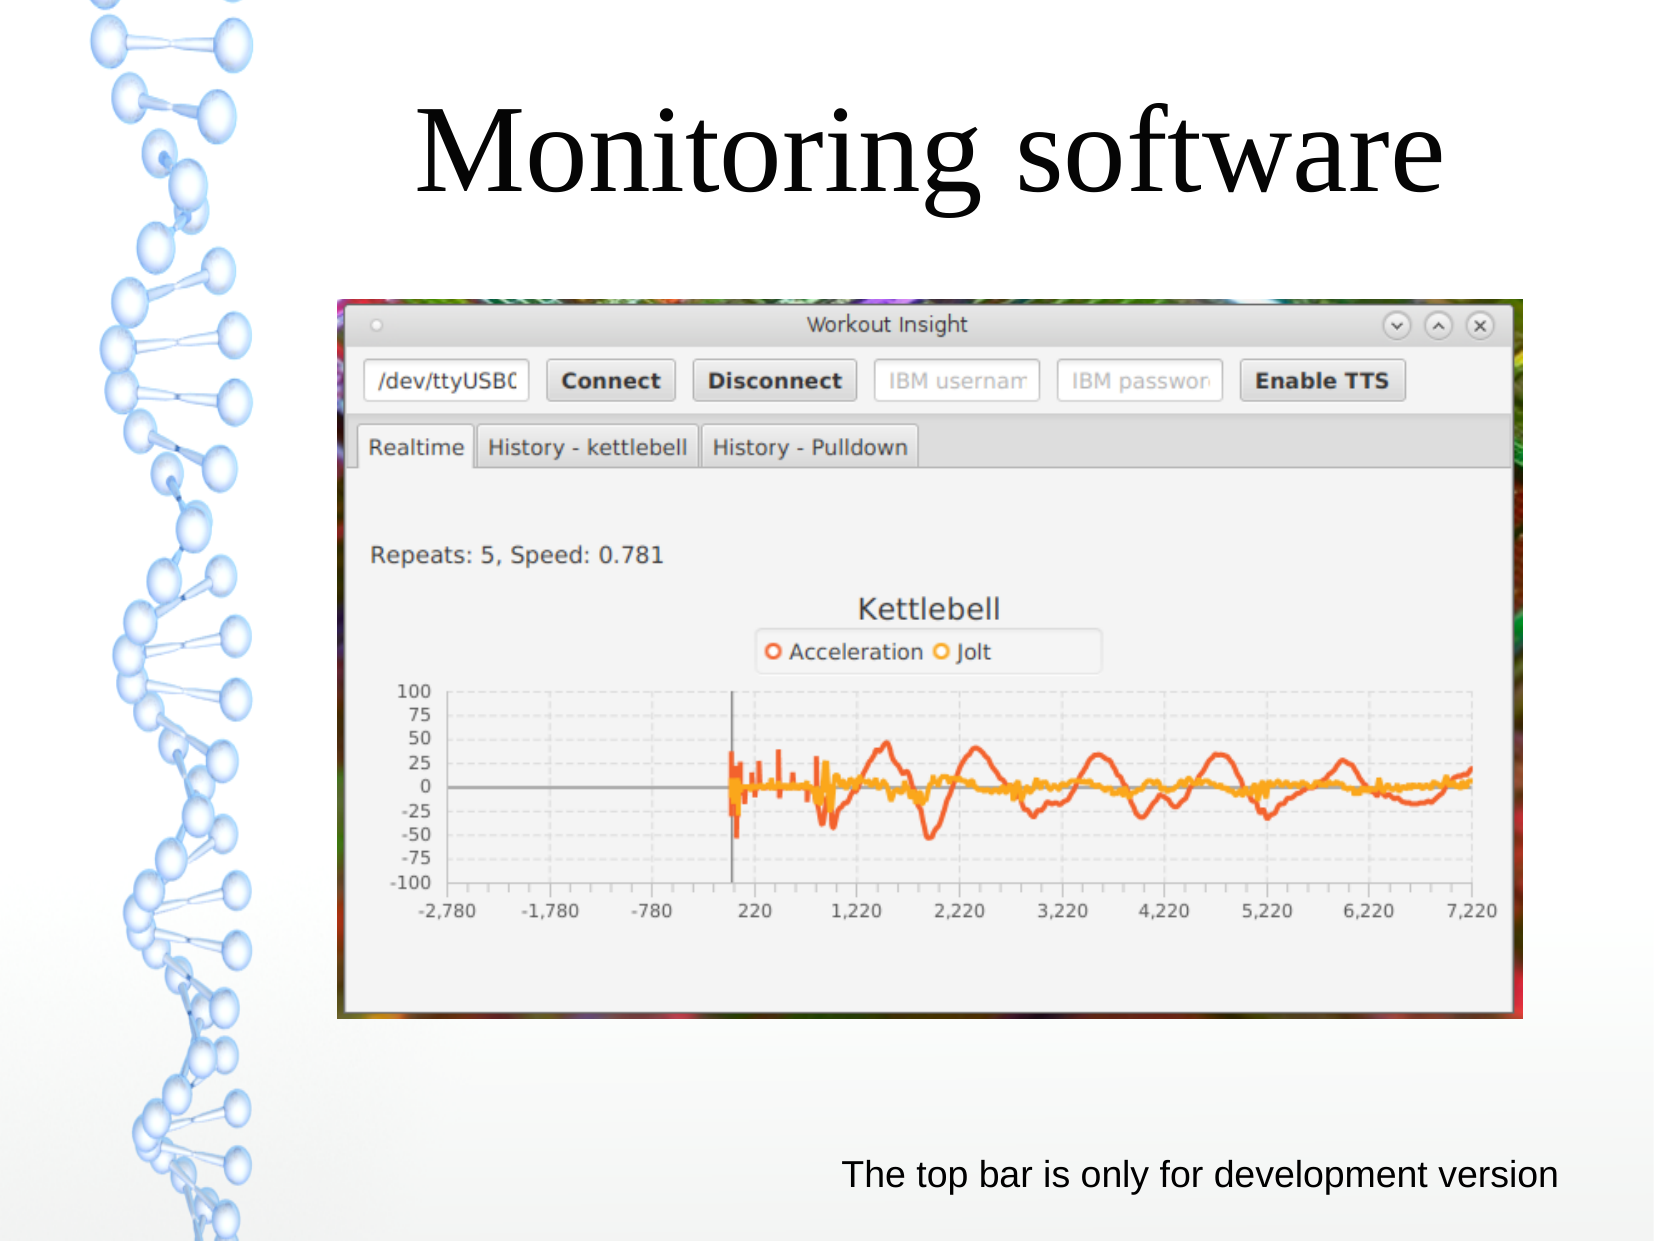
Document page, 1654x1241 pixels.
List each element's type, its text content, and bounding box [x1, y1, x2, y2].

title Monitoring software [265, 47, 1595, 252]
picture [0, 0, 1654, 1241]
text_box The top bar is only for development version [826, 1145, 1619, 1203]
